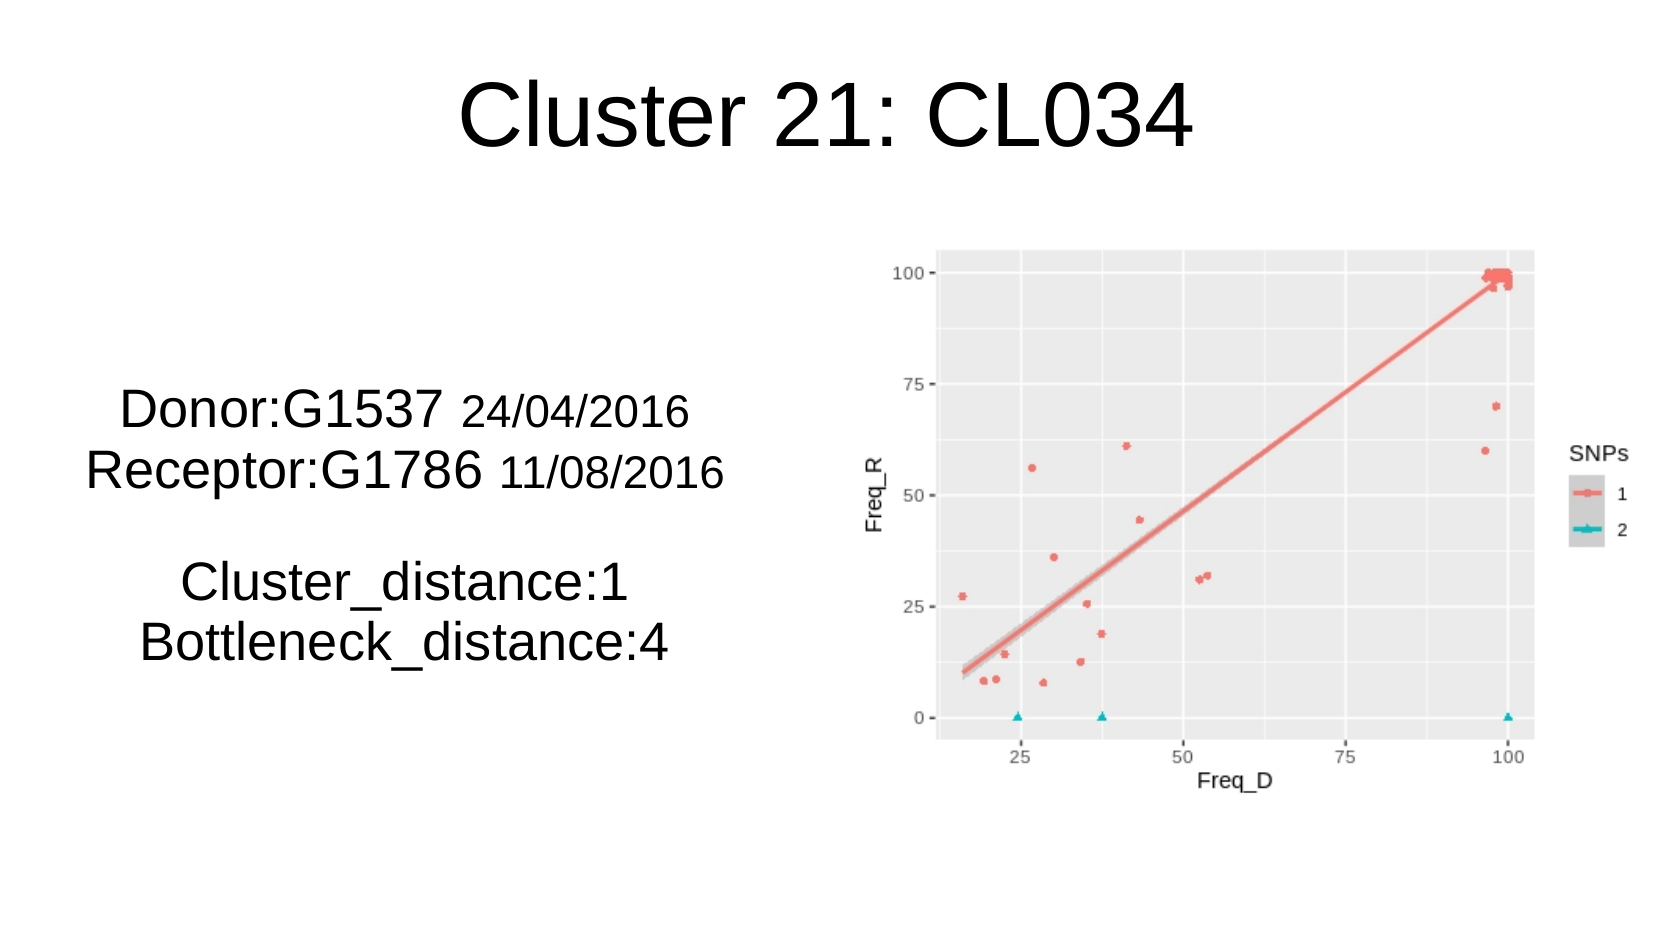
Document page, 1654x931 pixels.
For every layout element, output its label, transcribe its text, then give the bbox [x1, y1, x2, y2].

text_box Donor:G1537 24/04/2016 Receptor:G1786 11/08/2016 Cluster_distance:1 Bottleneck_distance:4 [30, 255, 781, 796]
title Cluster 21: CL034 [82, 37, 1571, 193]
picture [855, 239, 1652, 804]
